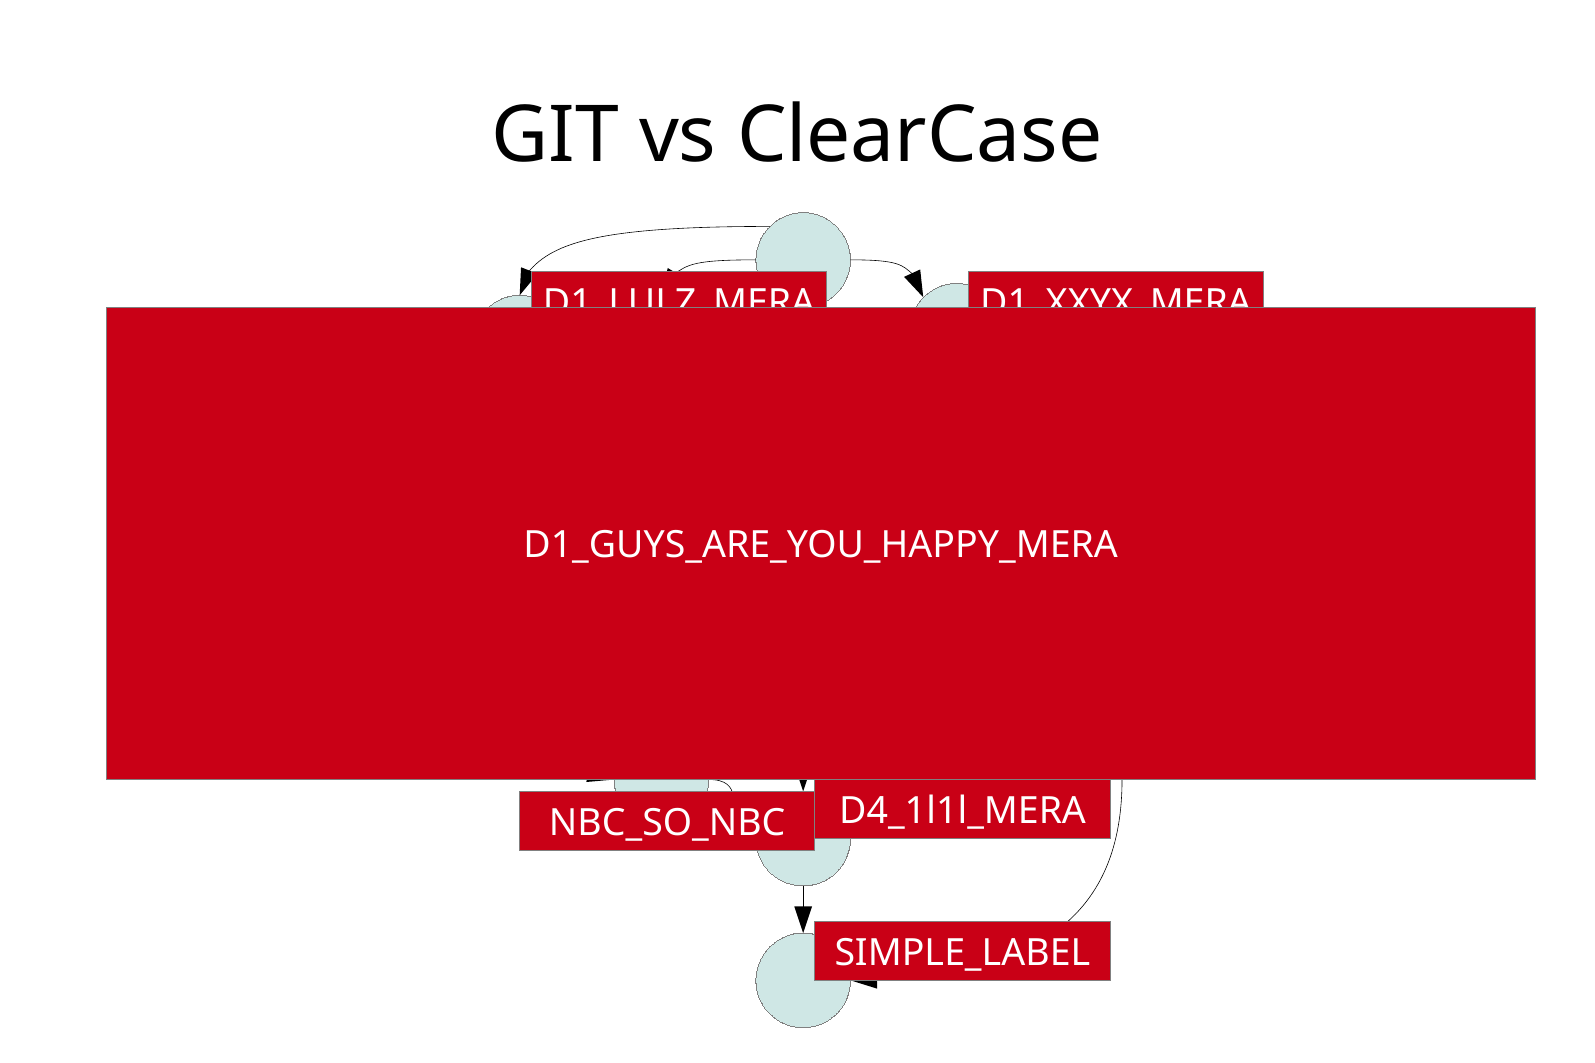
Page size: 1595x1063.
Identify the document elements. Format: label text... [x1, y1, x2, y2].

title GIT vs ClearCase [79, 42, 1515, 220]
text_box D1_XXYX_MERA [968, 271, 1264, 307]
text_box SIMPLE_LABEL [814, 921, 1111, 981]
text_box D1_XXYX_MERA [987, 291, 1002, 307]
text_box D1_LULZ_MERA [531, 271, 827, 307]
text_box [757, 839, 851, 886]
text_box [915, 283, 968, 307]
text_box [755, 212, 851, 301]
text_box [488, 295, 531, 307]
text_box [614, 780, 709, 791]
text_box D1_LULZ_MERA [549, 291, 564, 307]
text_box D1_GUYS_ARE_YOU_HAPPY_MERA [106, 307, 1536, 780]
text_box D4_1l1l_MERA [814, 780, 1111, 839]
text_box NBC_SO_NBC [519, 791, 815, 851]
text_box [755, 933, 851, 1028]
